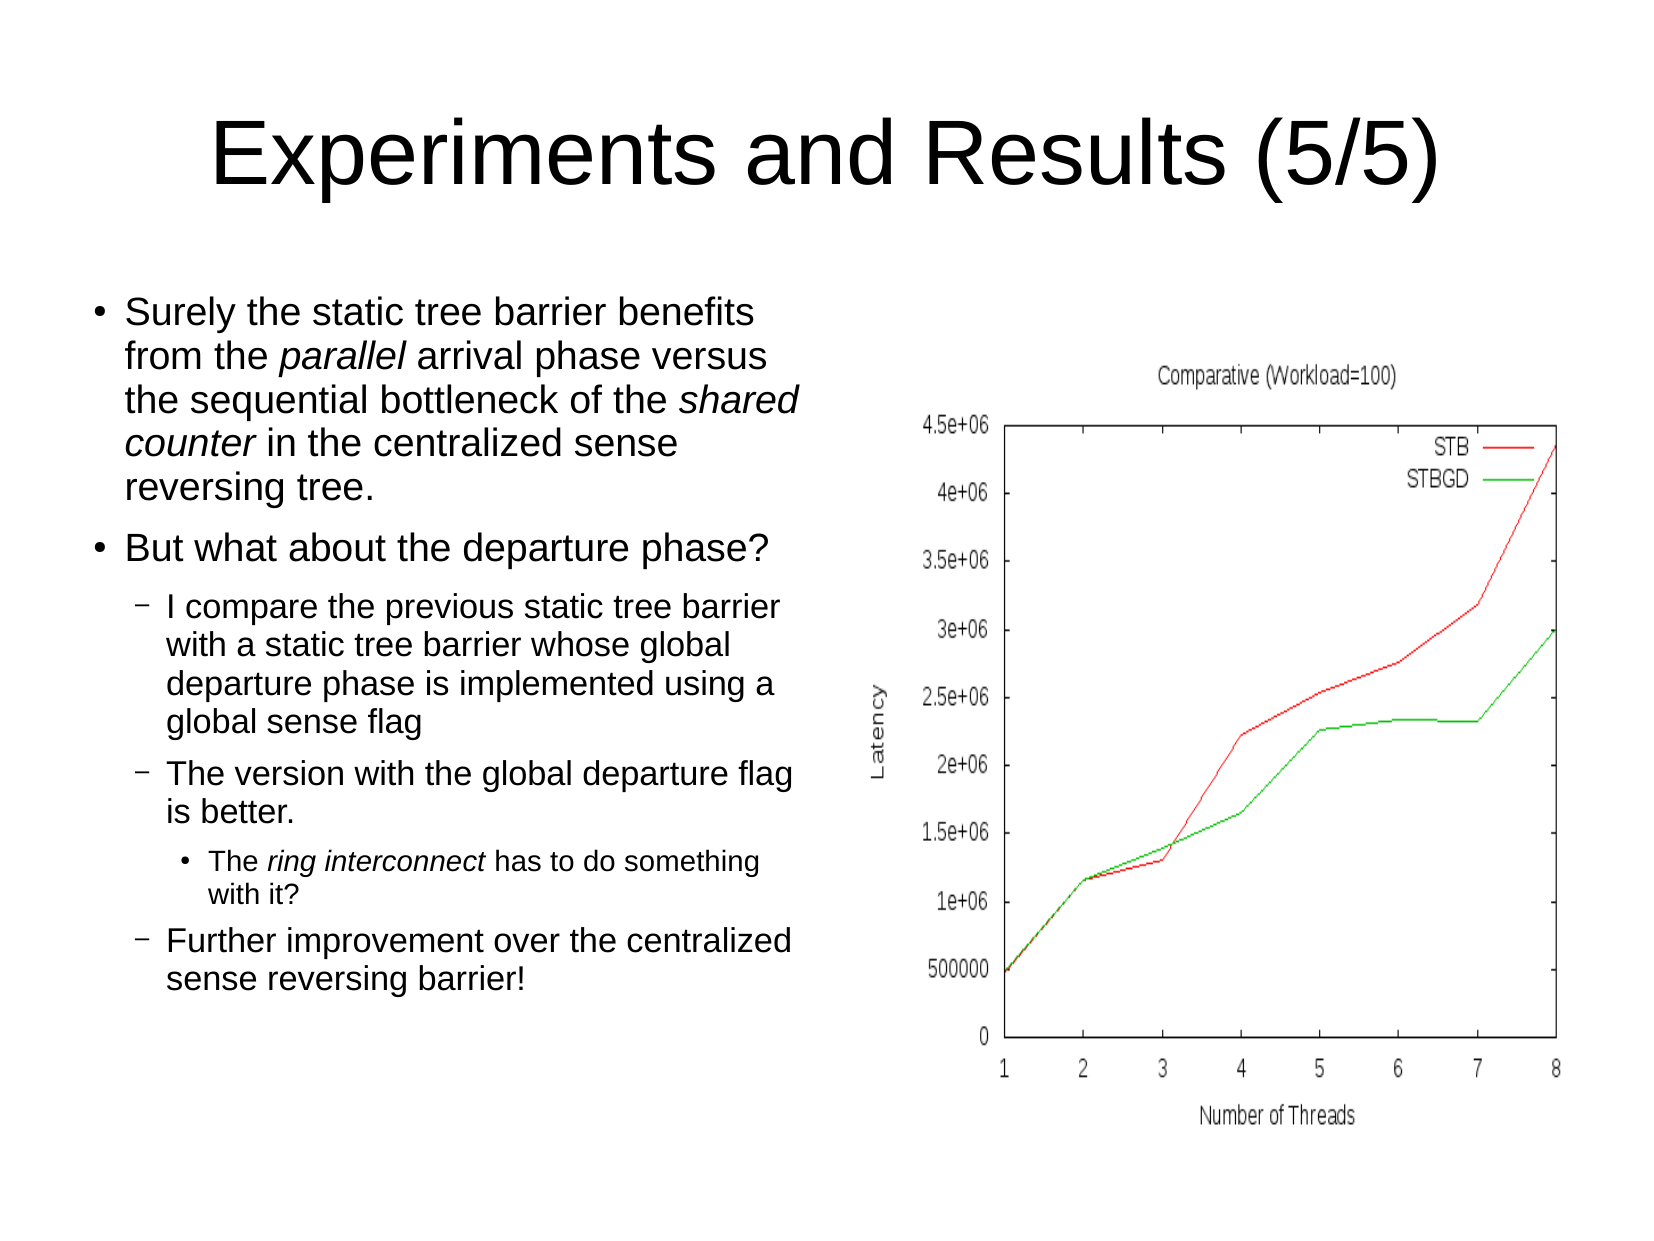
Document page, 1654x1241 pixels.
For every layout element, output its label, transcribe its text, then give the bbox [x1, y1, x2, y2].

list Surely the static tree barrier benefits from the parallel arrival phase versus the sequential bottleneck of the shared counter in the centralized sense reversing tree. But what about the departure phase? I compare the previous static tree barrier with a static tree barrier whose global departure phase is implemented using a global sense flag The version with the global departure flag is better. The ring interconnect has to do something with it? Further improvement over the centralized sense reversing barrier! [82, 290, 809, 1010]
title Experiments and Results (5/5) [82, 49, 1571, 257]
picture [863, 329, 1591, 1141]
